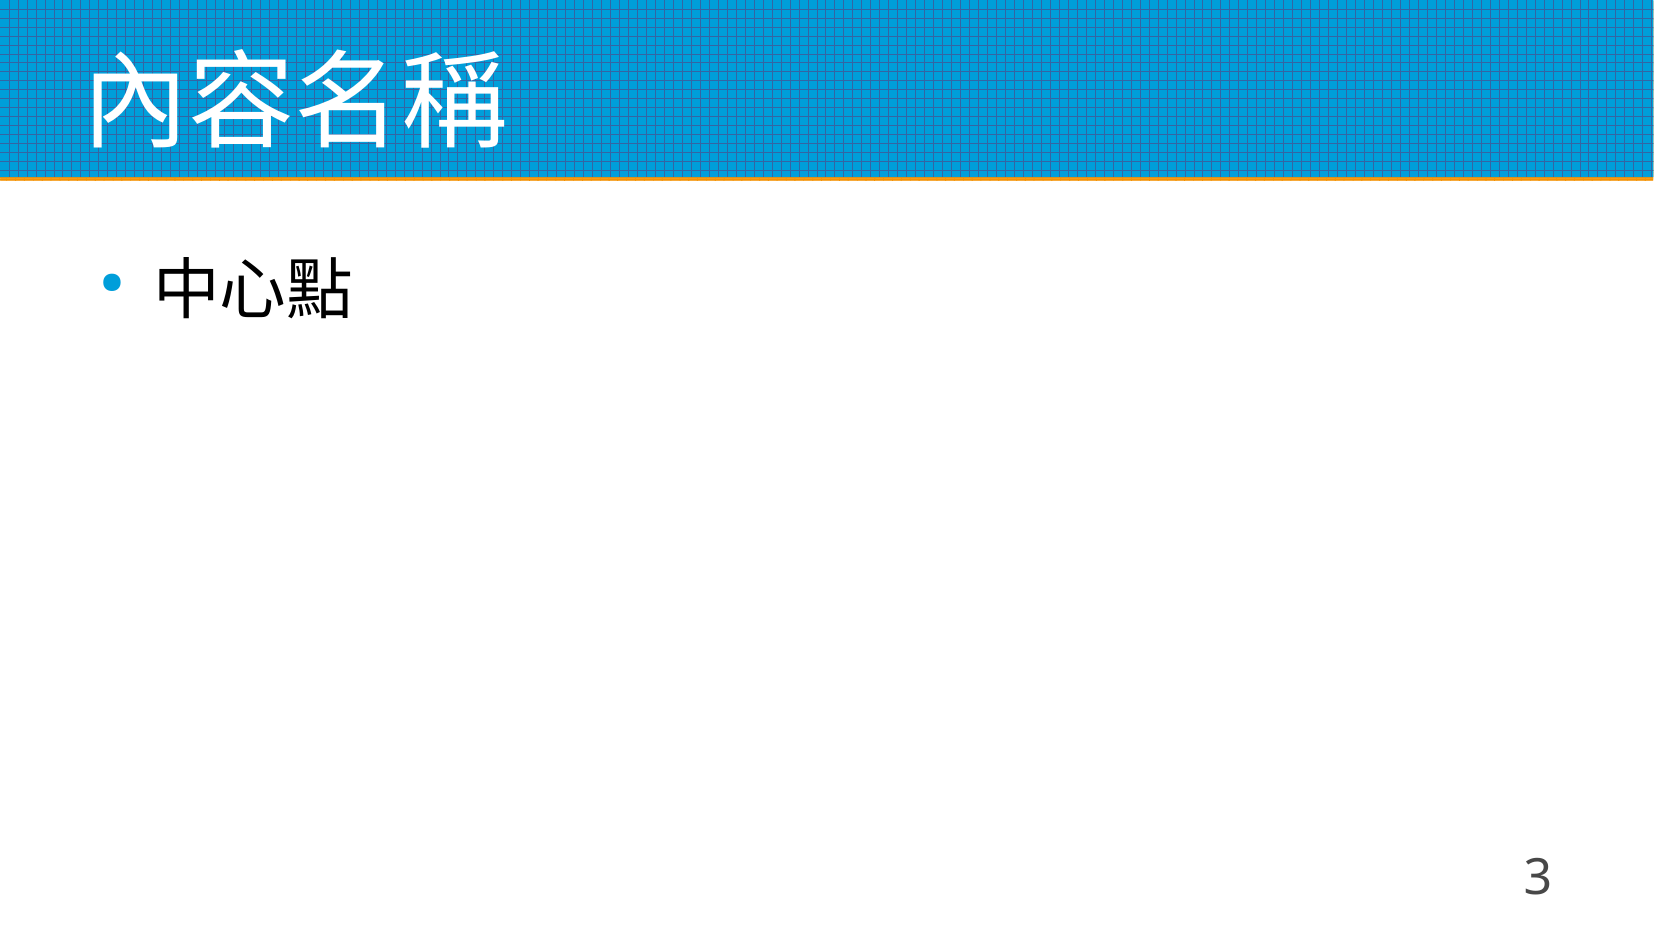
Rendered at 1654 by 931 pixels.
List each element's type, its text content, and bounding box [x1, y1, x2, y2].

list 中心點 [82, 236, 1563, 811]
title 內容名稱 [82, 14, 1571, 171]
